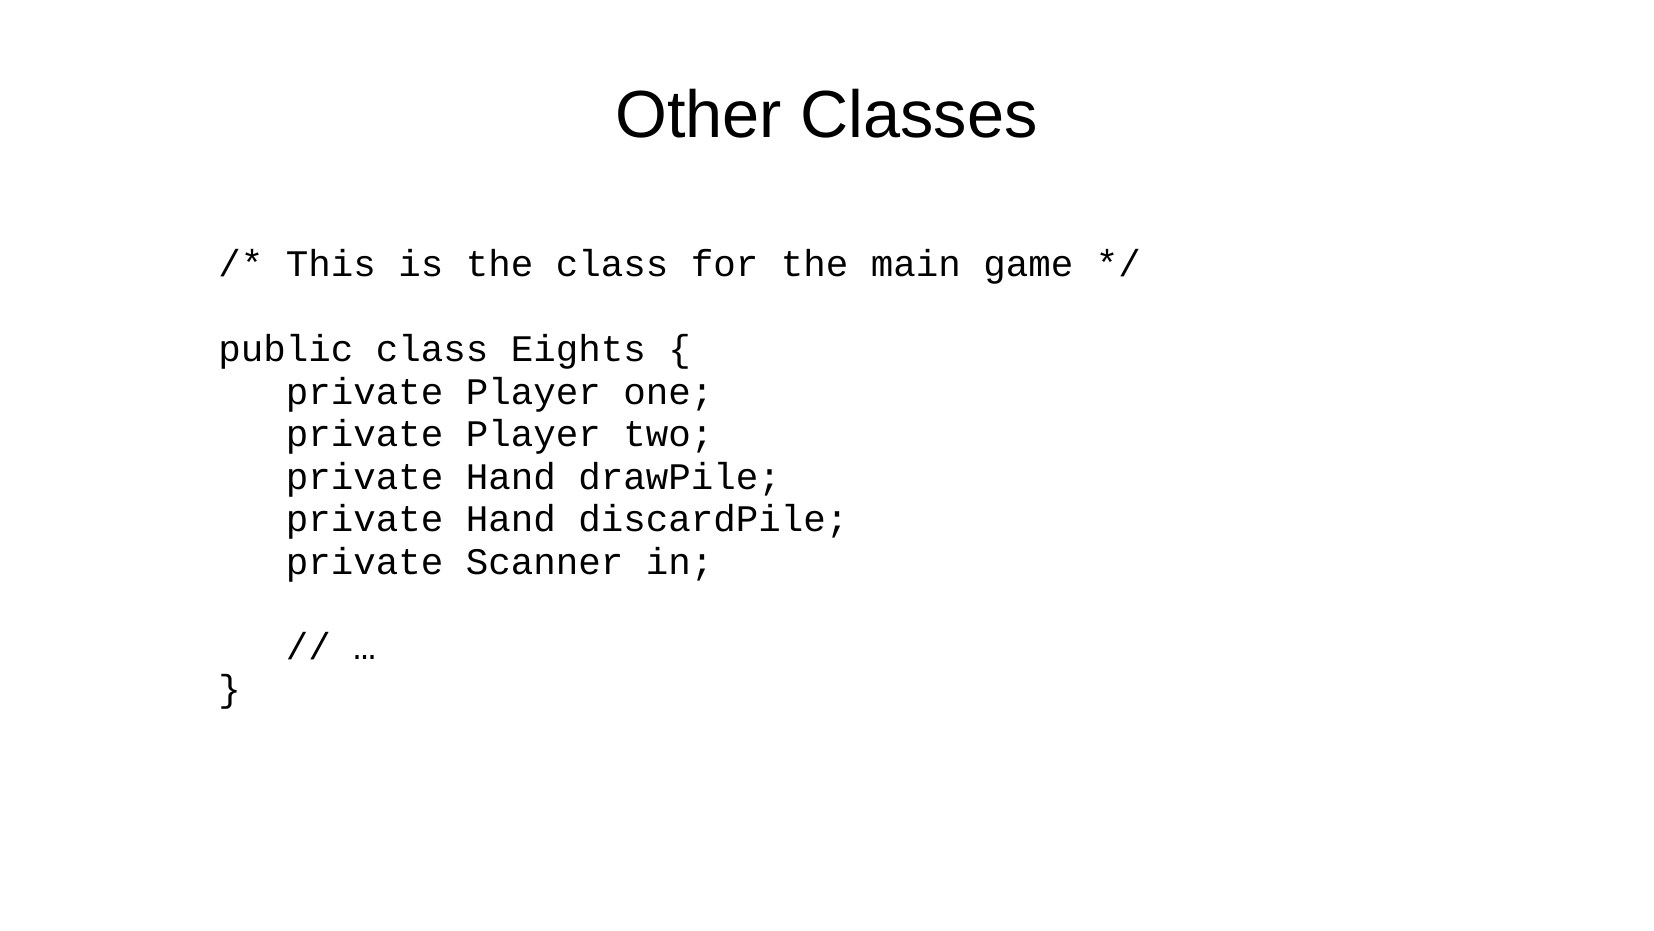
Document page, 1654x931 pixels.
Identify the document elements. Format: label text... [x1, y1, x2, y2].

title Other Classes [82, 37, 1571, 193]
text_box /* This is the class for the main game */ public class Eights { private Player one; private Player two; private Hand drawPile; private Hand discardPile; private Scanner in; // … } [203, 237, 1480, 806]
